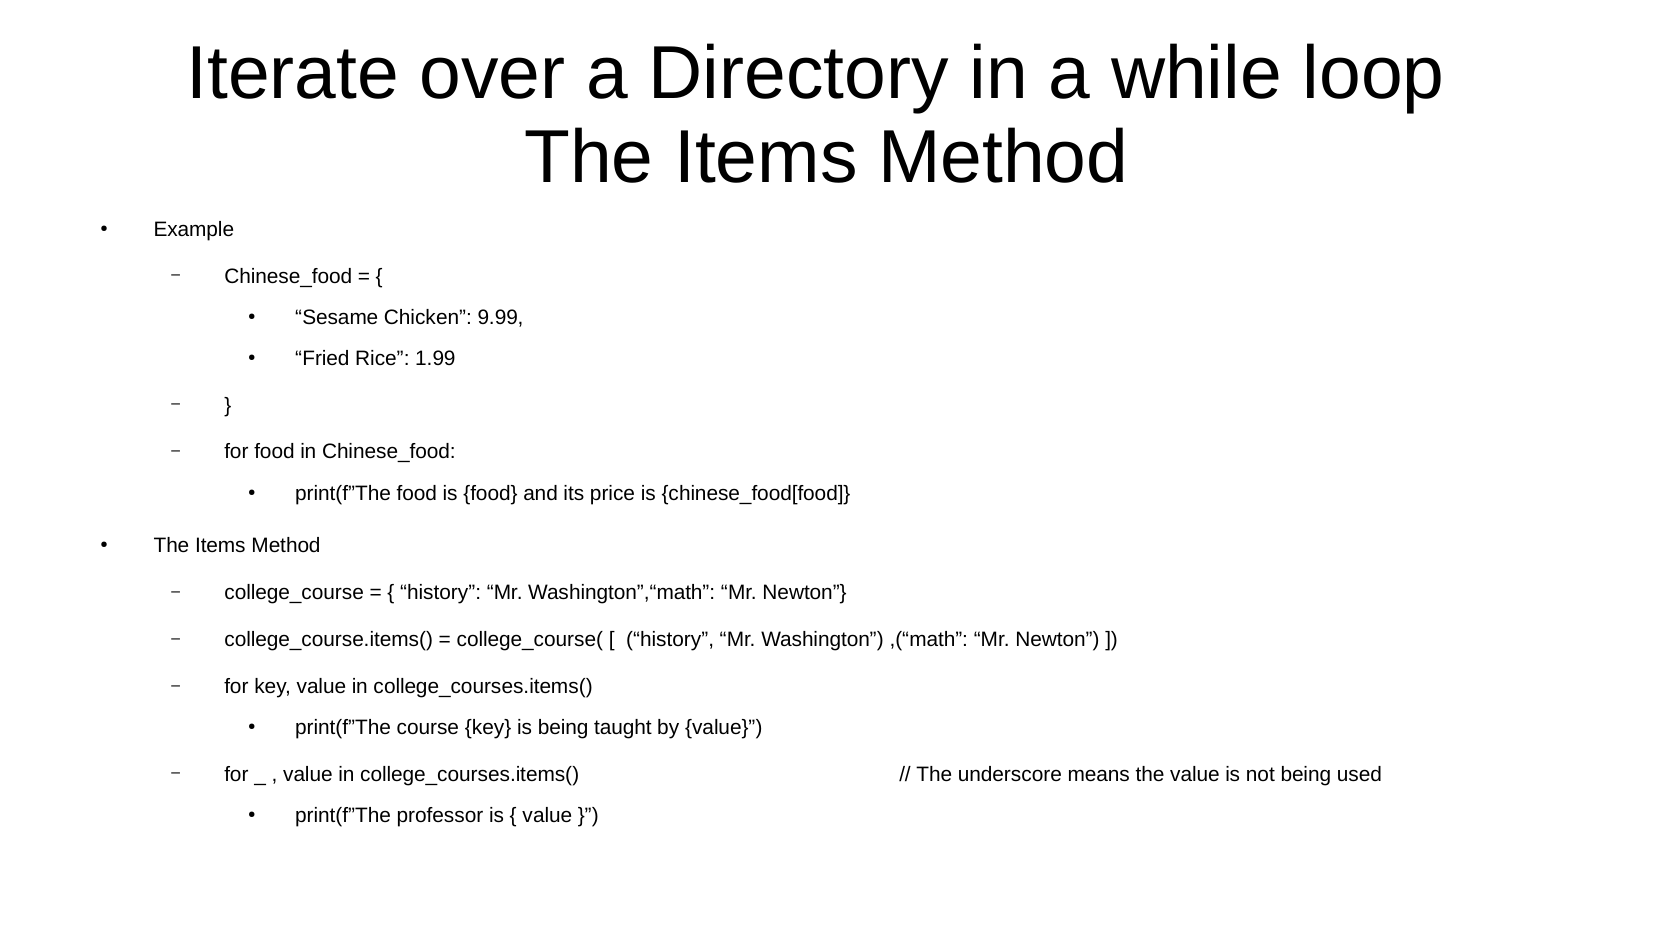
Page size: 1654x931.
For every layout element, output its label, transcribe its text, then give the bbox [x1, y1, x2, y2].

list Example Chinese_food = { “Sesame Chicken”: 9.99, “Fried Rice”: 1.99 } for food in Chinese_food: print(f”The food is {food} and its price is {chinese_food[food]} The Items Method college_course = { “history”: “Mr. Washington”,“math”: “Mr. Newton”} college_course.items() = college_course( [ (“history”, “Mr. Washington”) ,(“math”: “Mr. Newton”) ]) for key, value in college_courses.items() print(f”The course {key} is being taught by {value}”) for _ , value in college_courses.items() // The underscore means the value is not being used print(f”The professor is { value }”) [82, 217, 1636, 916]
title Iterate over a Directory in a while loop The Items Method [82, 30, 1571, 199]
